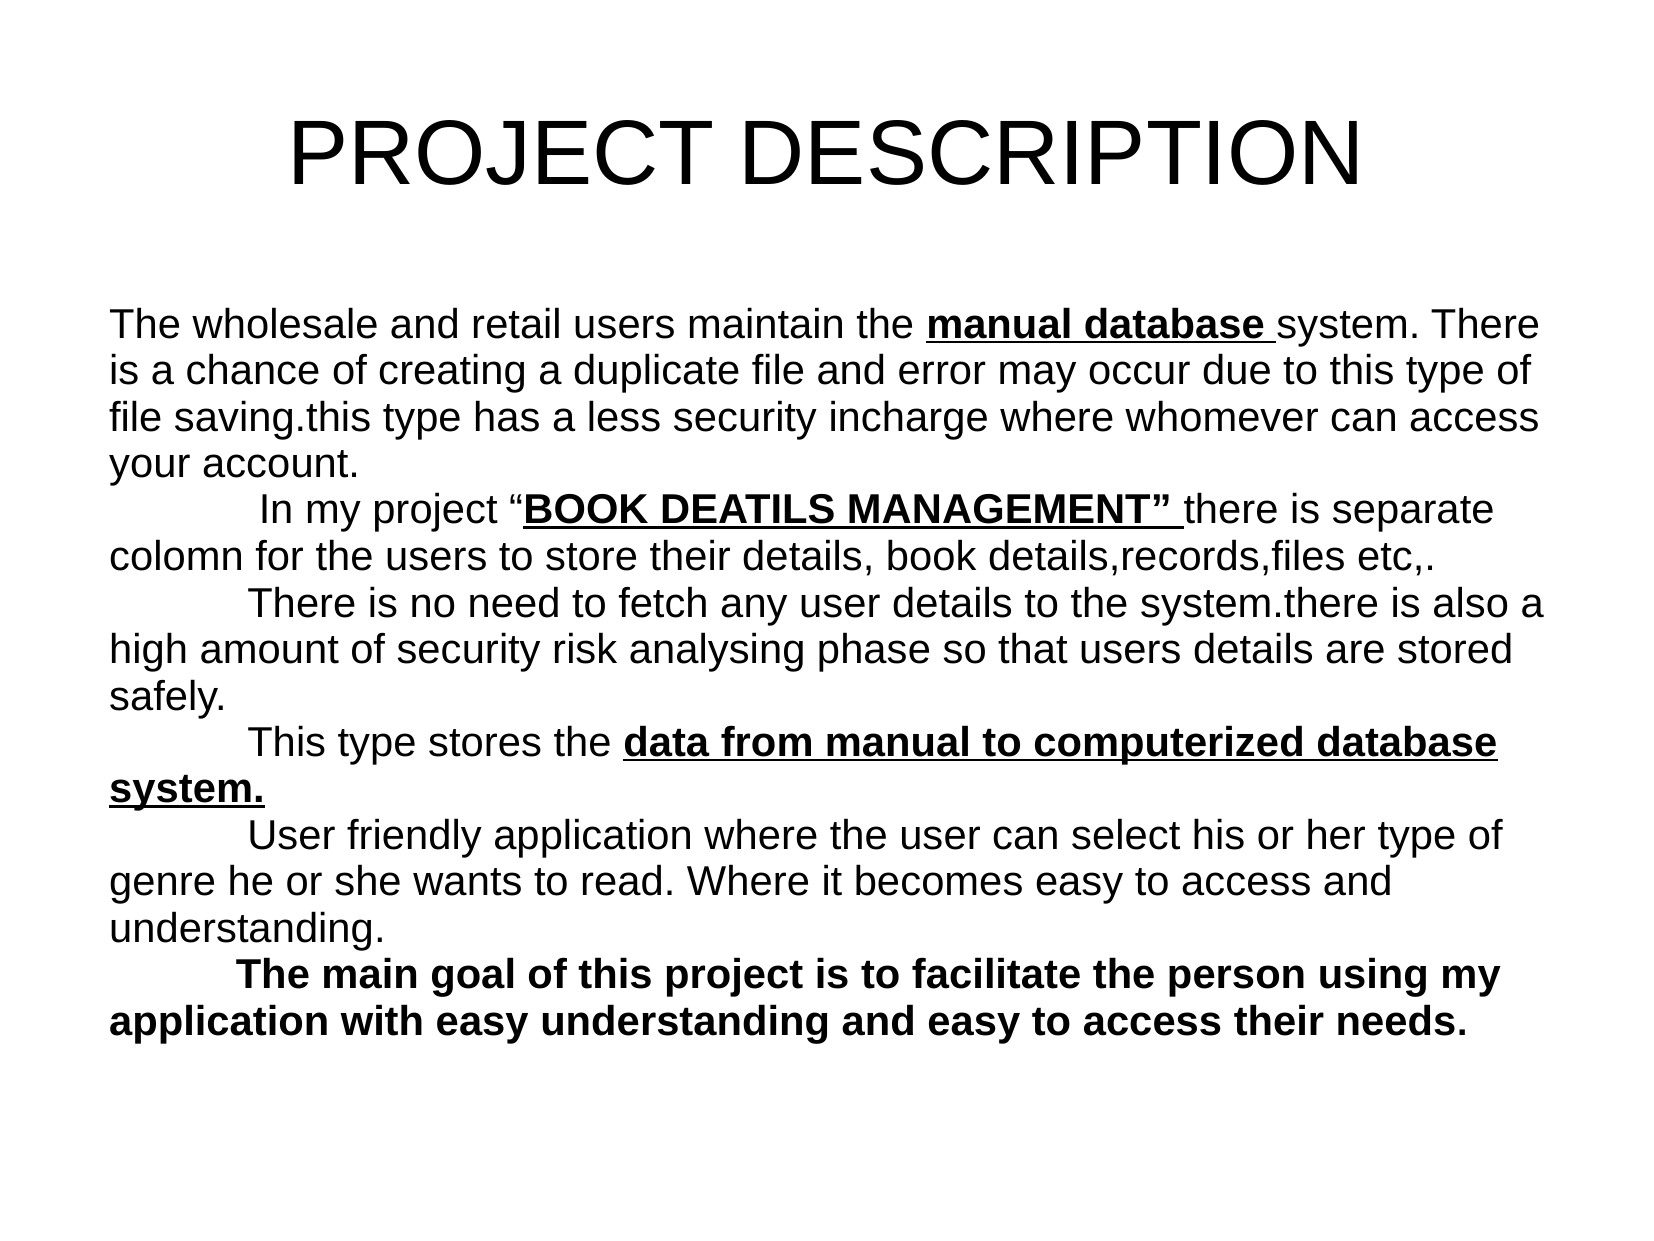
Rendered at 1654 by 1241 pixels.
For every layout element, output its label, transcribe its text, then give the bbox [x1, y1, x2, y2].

title PROJECT DESCRIPTION [82, 49, 1571, 257]
text_box The wholesale and retail users maintain the manual database system. There is a chance of creating a duplicate file and error may occur due to this type of file saving.this type has a less security incharge where whomever can access your account. In my project “BOOK DEATILS MANAGEMENT” there is separate colomn for the users to store their details, book details,records,files etc,. There is no need to fetch any user details to the system.there is also a high amount of security risk analysing phase so that users details are stored safely. This type stores the data from manual to computerized database system. User friendly application where the user can select his or her type of genre he or she wants to read. Where it becomes easy to access and understanding. The main goal of this project is to facilitate the person using my application with easy understanding and easy to access their needs. [94, 293, 1571, 1193]
